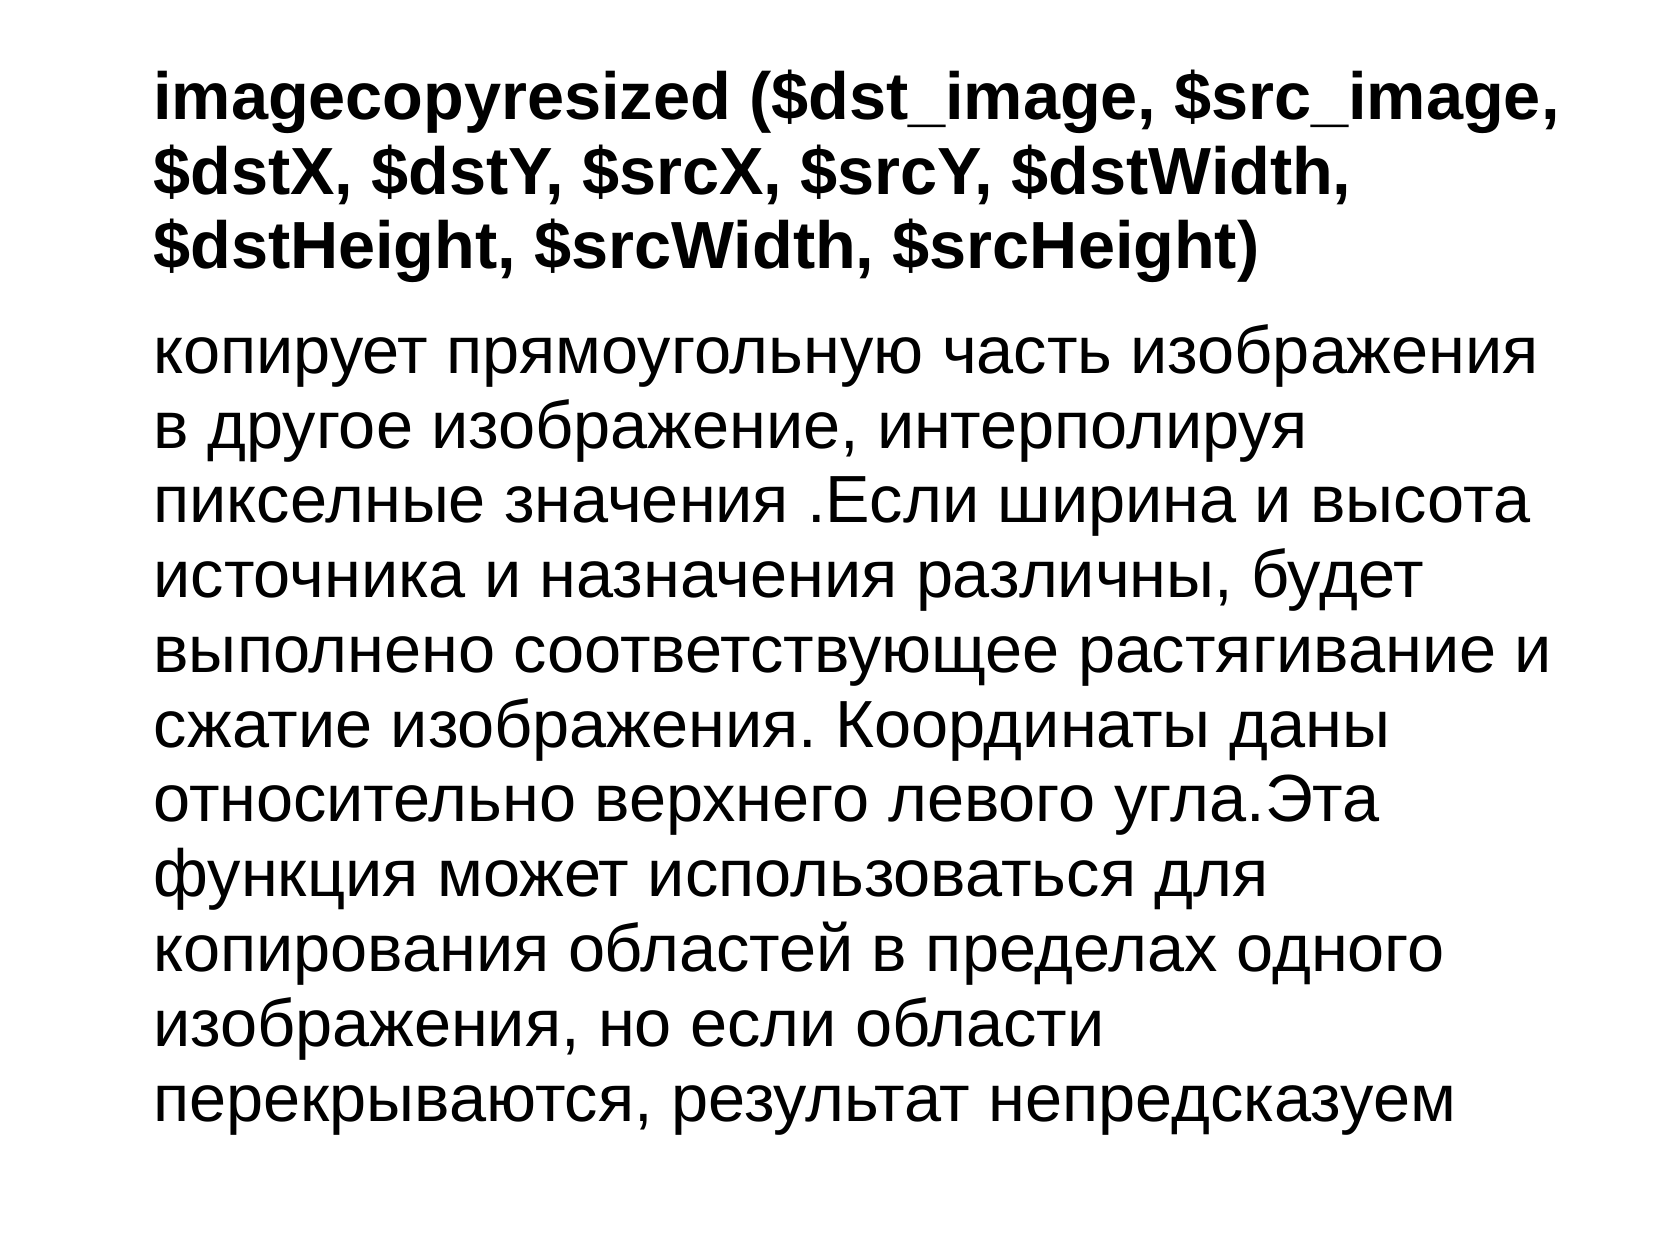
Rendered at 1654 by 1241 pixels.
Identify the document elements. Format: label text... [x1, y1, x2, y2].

list imagecopyresized ($dst_image, $src_image, $dstX, $dstY, $srcX, $srcY, $dstWidth, $dstHeight, $srcWidth, $srcHeight) копирует прямоугольную часть изображения в другое изображение, интерполируя пикселные значения .Если ширина и высота источника и назначения различны, будет выполнено соответствующее растягивание и сжатие изображения. Координаты даны относительно верхнего левого угла.Эта функция может использоваться для копирования областей в пределах одного изображения, но если области перекрываются, результат непредсказуем [82, 59, 1571, 1136]
